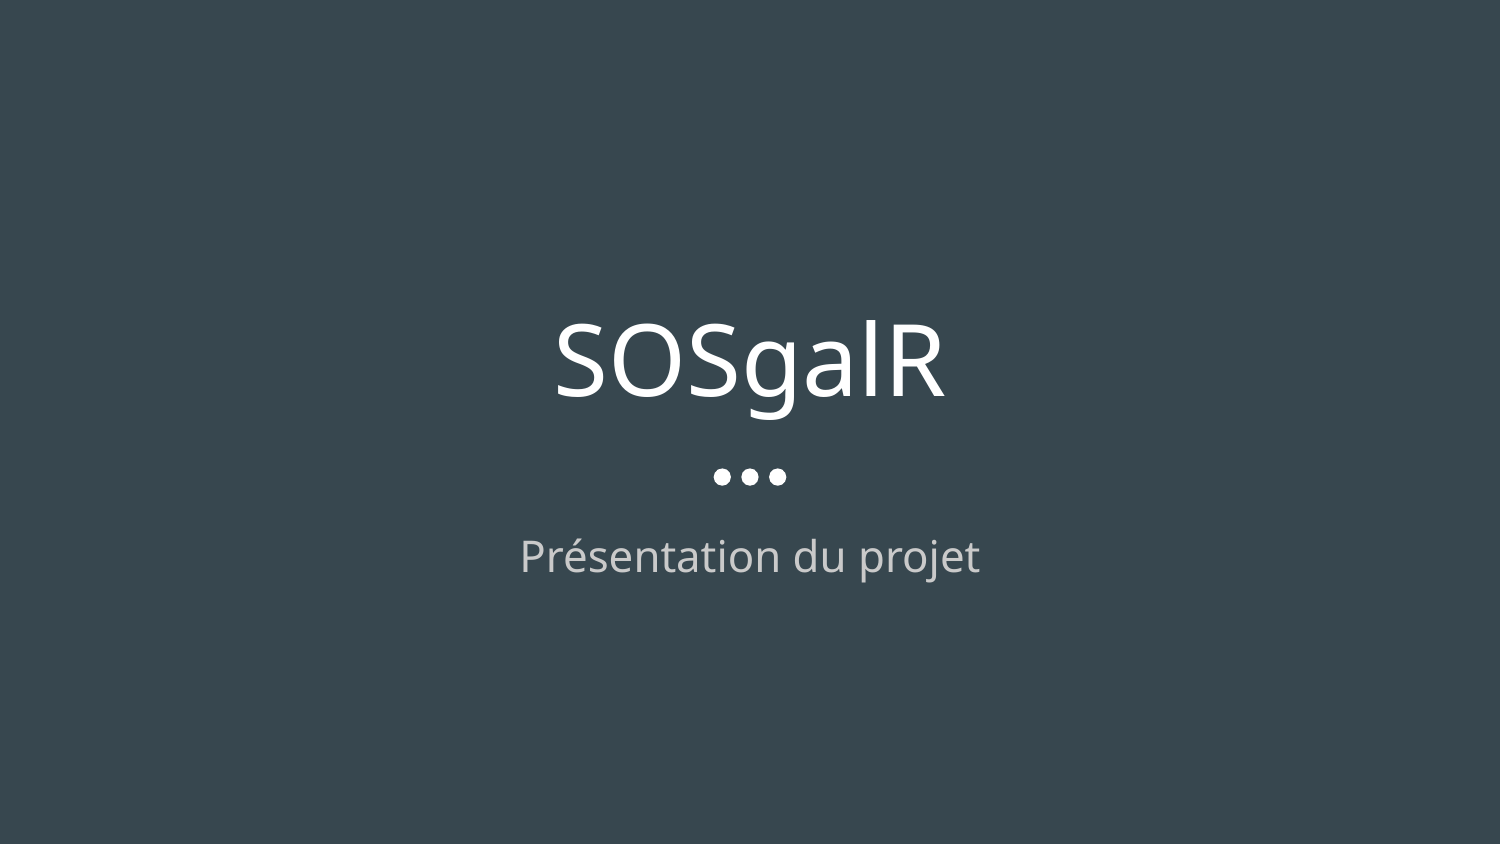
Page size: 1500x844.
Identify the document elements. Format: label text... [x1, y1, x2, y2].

subtitle Présentation du projet [110, 514, 1390, 645]
title SOSgalR [110, 147, 1390, 432]
